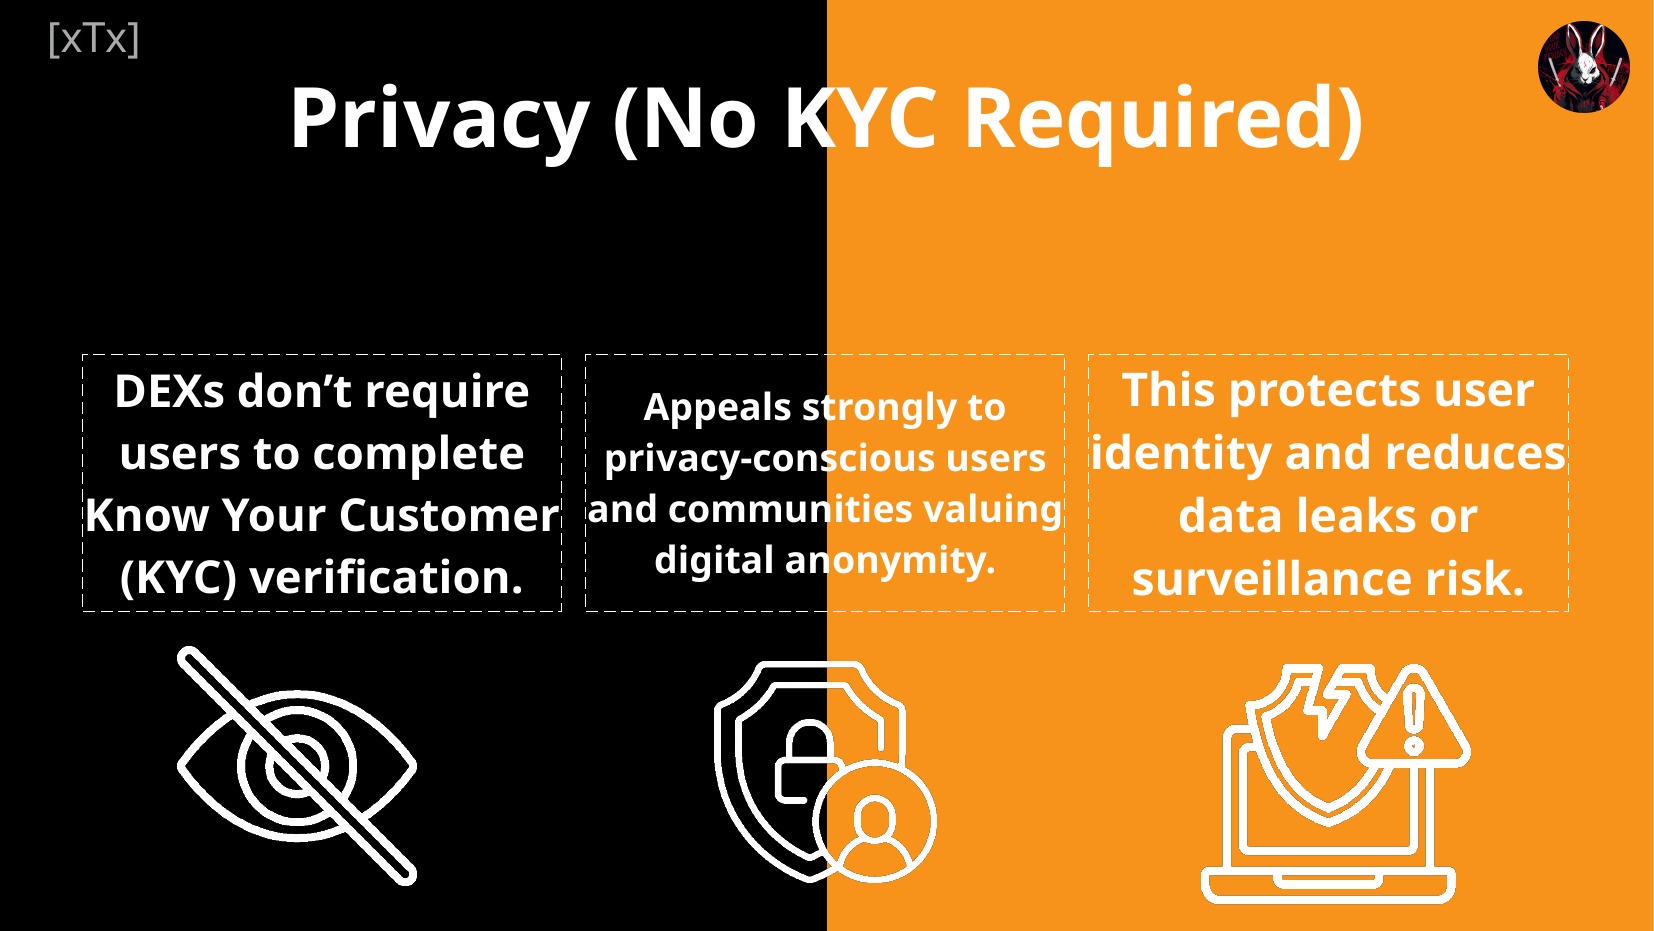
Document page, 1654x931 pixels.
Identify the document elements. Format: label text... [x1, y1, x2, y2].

title Privacy (No KYC Required) [82, 43, 1571, 187]
list This protects user identity and reduces data leaks or surveillance risk. [1088, 354, 1569, 612]
list Appeals strongly to privacy-conscious users and communities valuing digital anonymity. [585, 354, 1065, 612]
picture [0, 0, 1654, 931]
text_box [xTx] [0, 0, 188, 76]
list DEXs don’t require users to complete Know Your Customer (KYC) verification. [82, 354, 562, 612]
